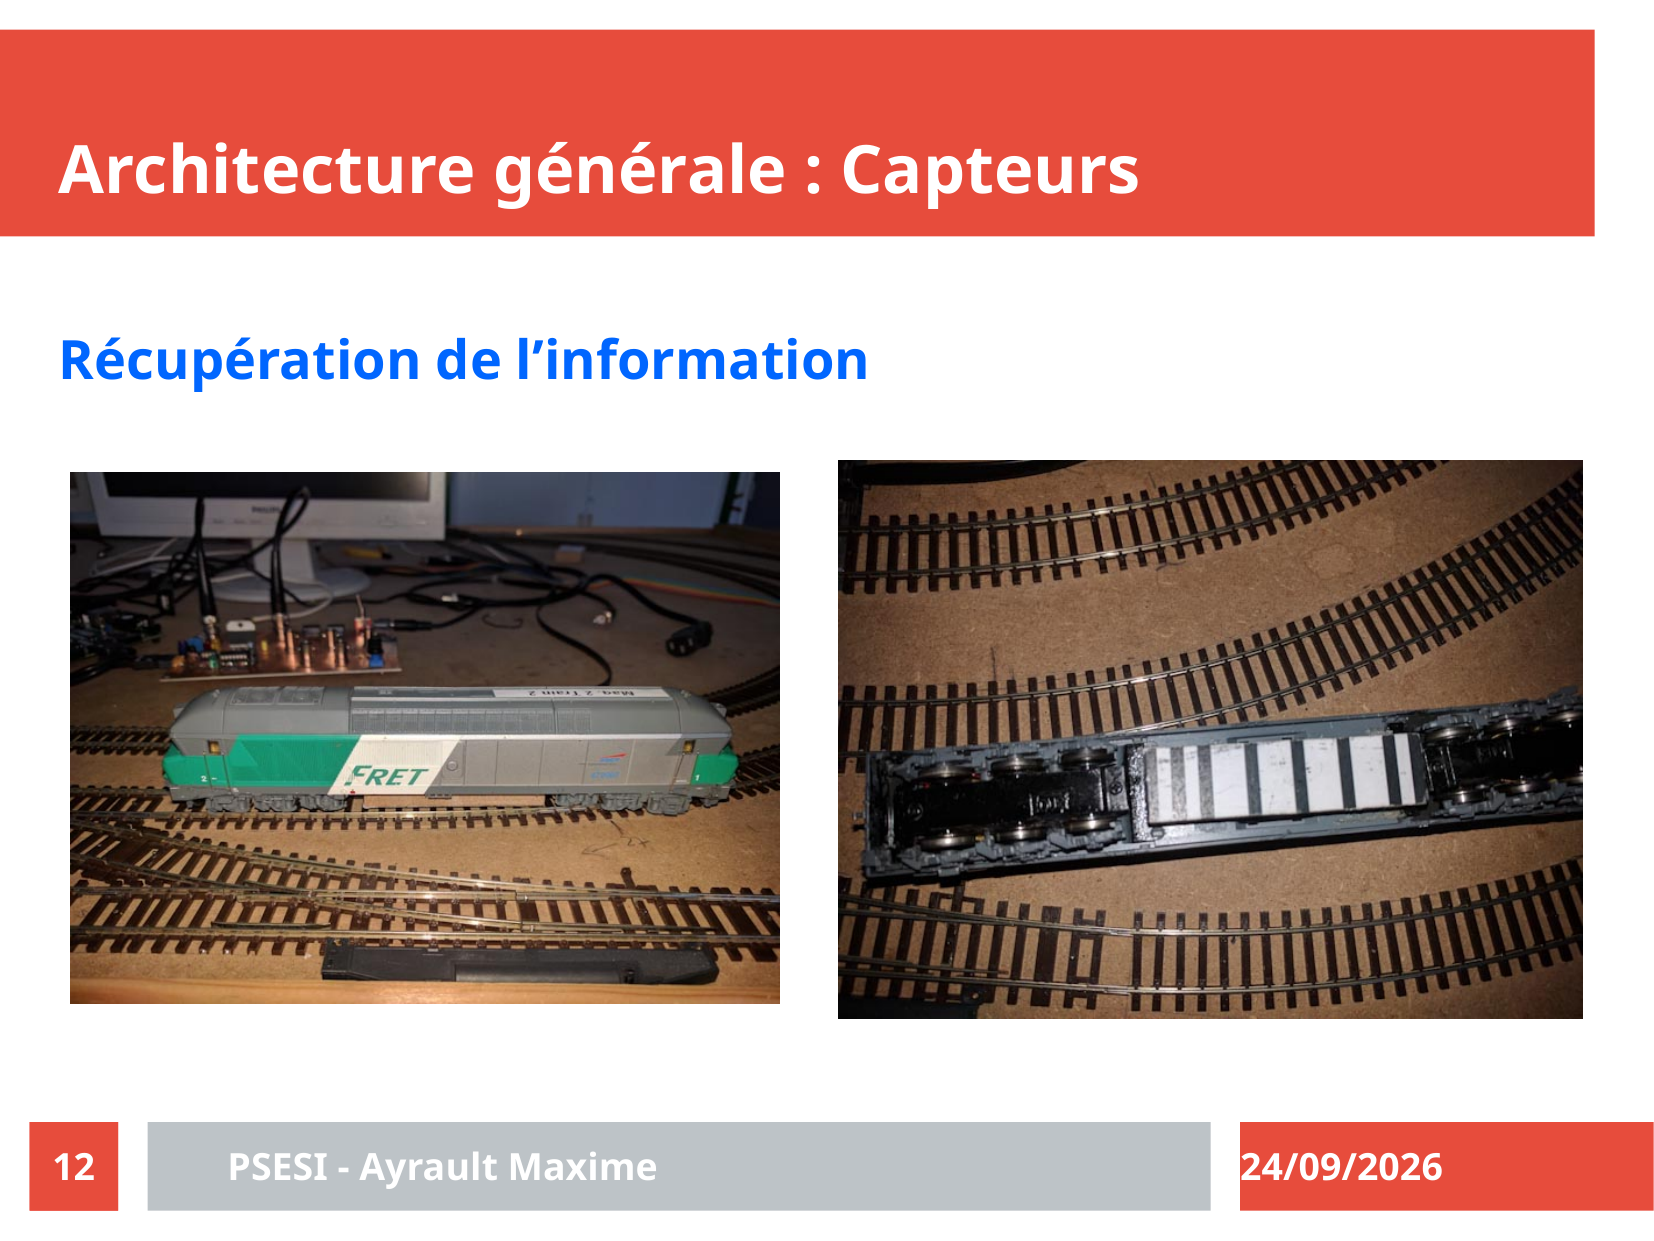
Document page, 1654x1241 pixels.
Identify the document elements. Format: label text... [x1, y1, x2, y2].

text_box 2017/3/6 [1240, 1122, 1625, 1211]
picture [838, 460, 1583, 1019]
title Architecture générale : Capteurs [59, 59, 1595, 207]
text_box [29, 1122, 119, 1211]
picture [70, 472, 780, 1004]
text_box PSESI - Ayrault Maxime [177, 1122, 709, 1211]
list Récupération de l’information [59, 324, 1565, 1093]
